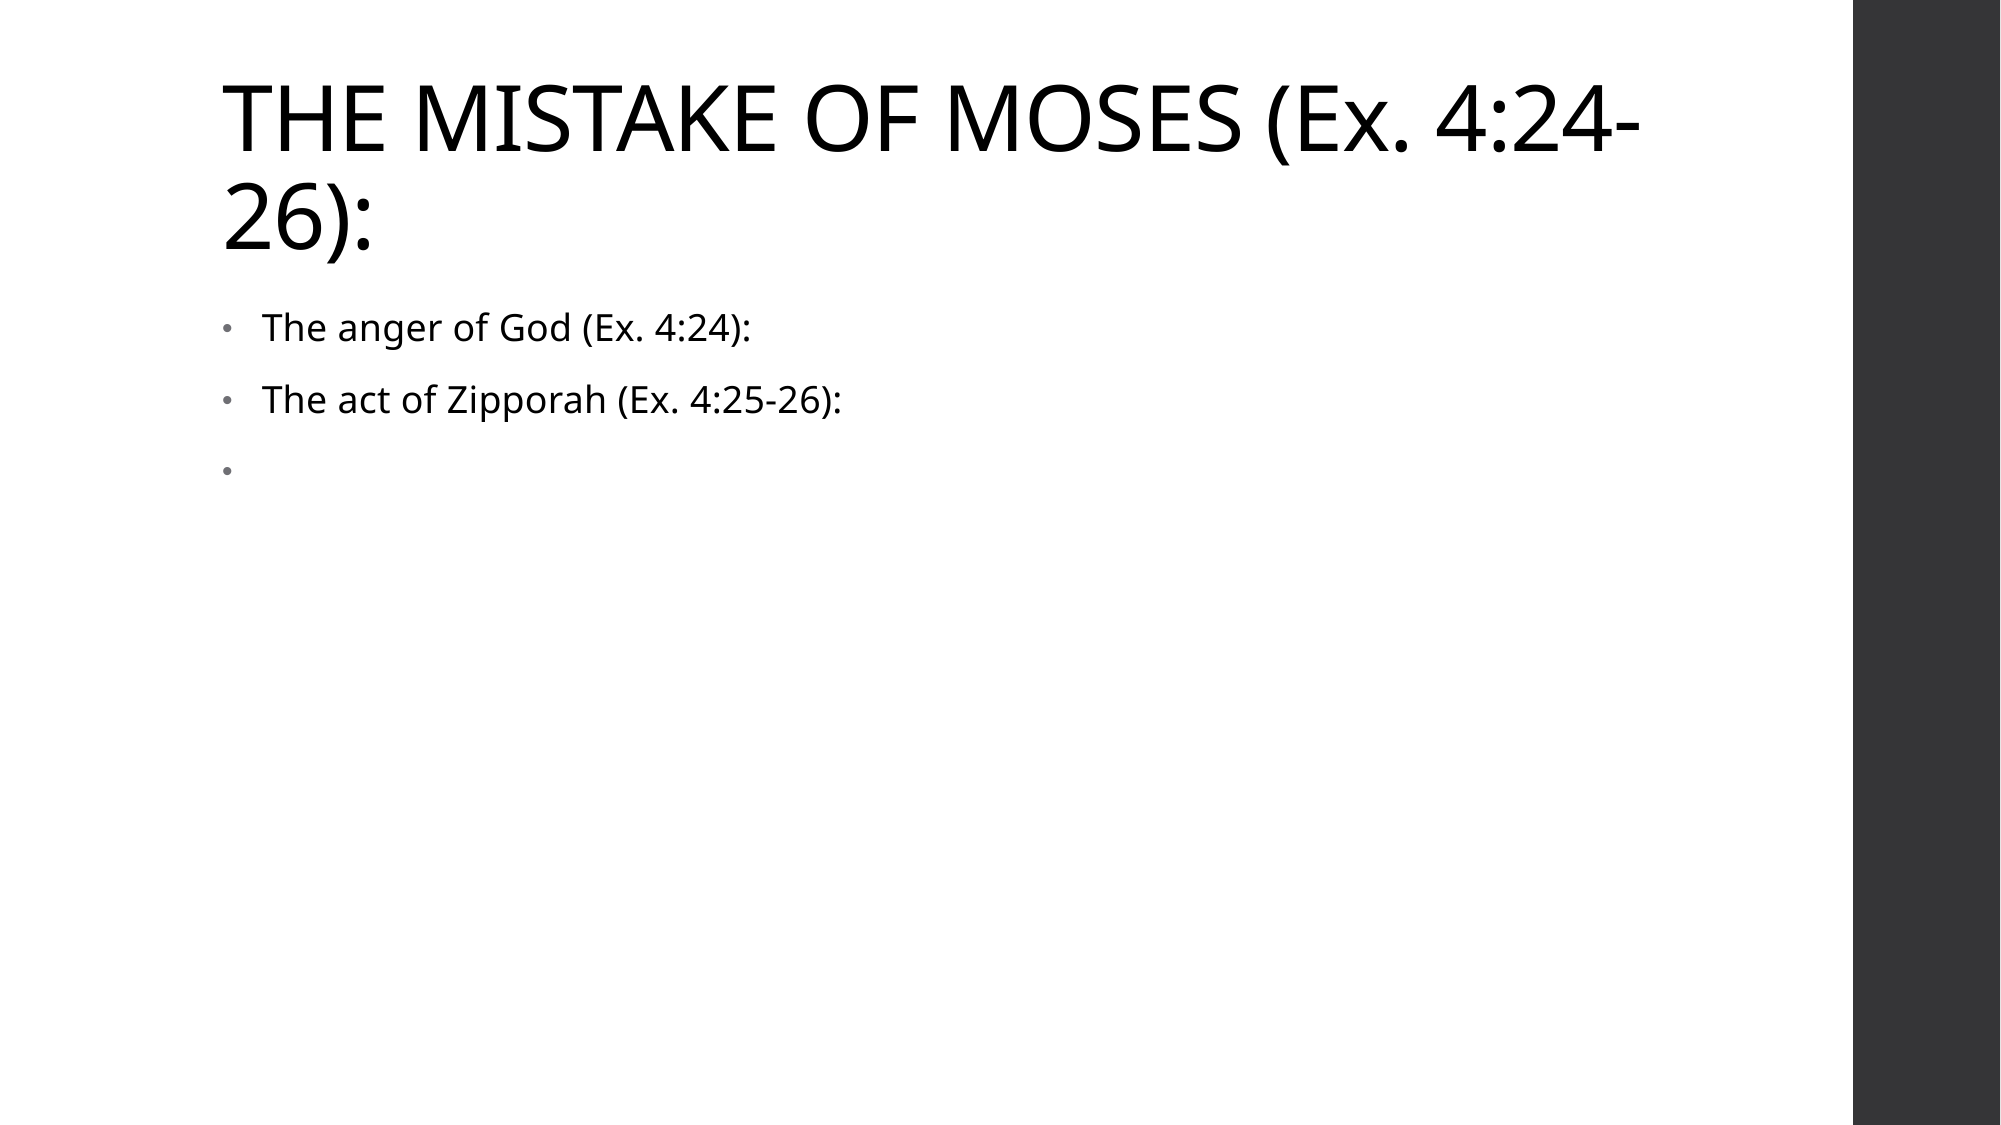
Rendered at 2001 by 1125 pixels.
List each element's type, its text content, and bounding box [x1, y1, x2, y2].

list The anger of God (Ex. 4:24): The act of Zipporah (Ex. 4:25-26): [206, 299, 1617, 1014]
title THE MISTAKE OF MOSES (Ex. 4:24-26): [206, 60, 1797, 278]
